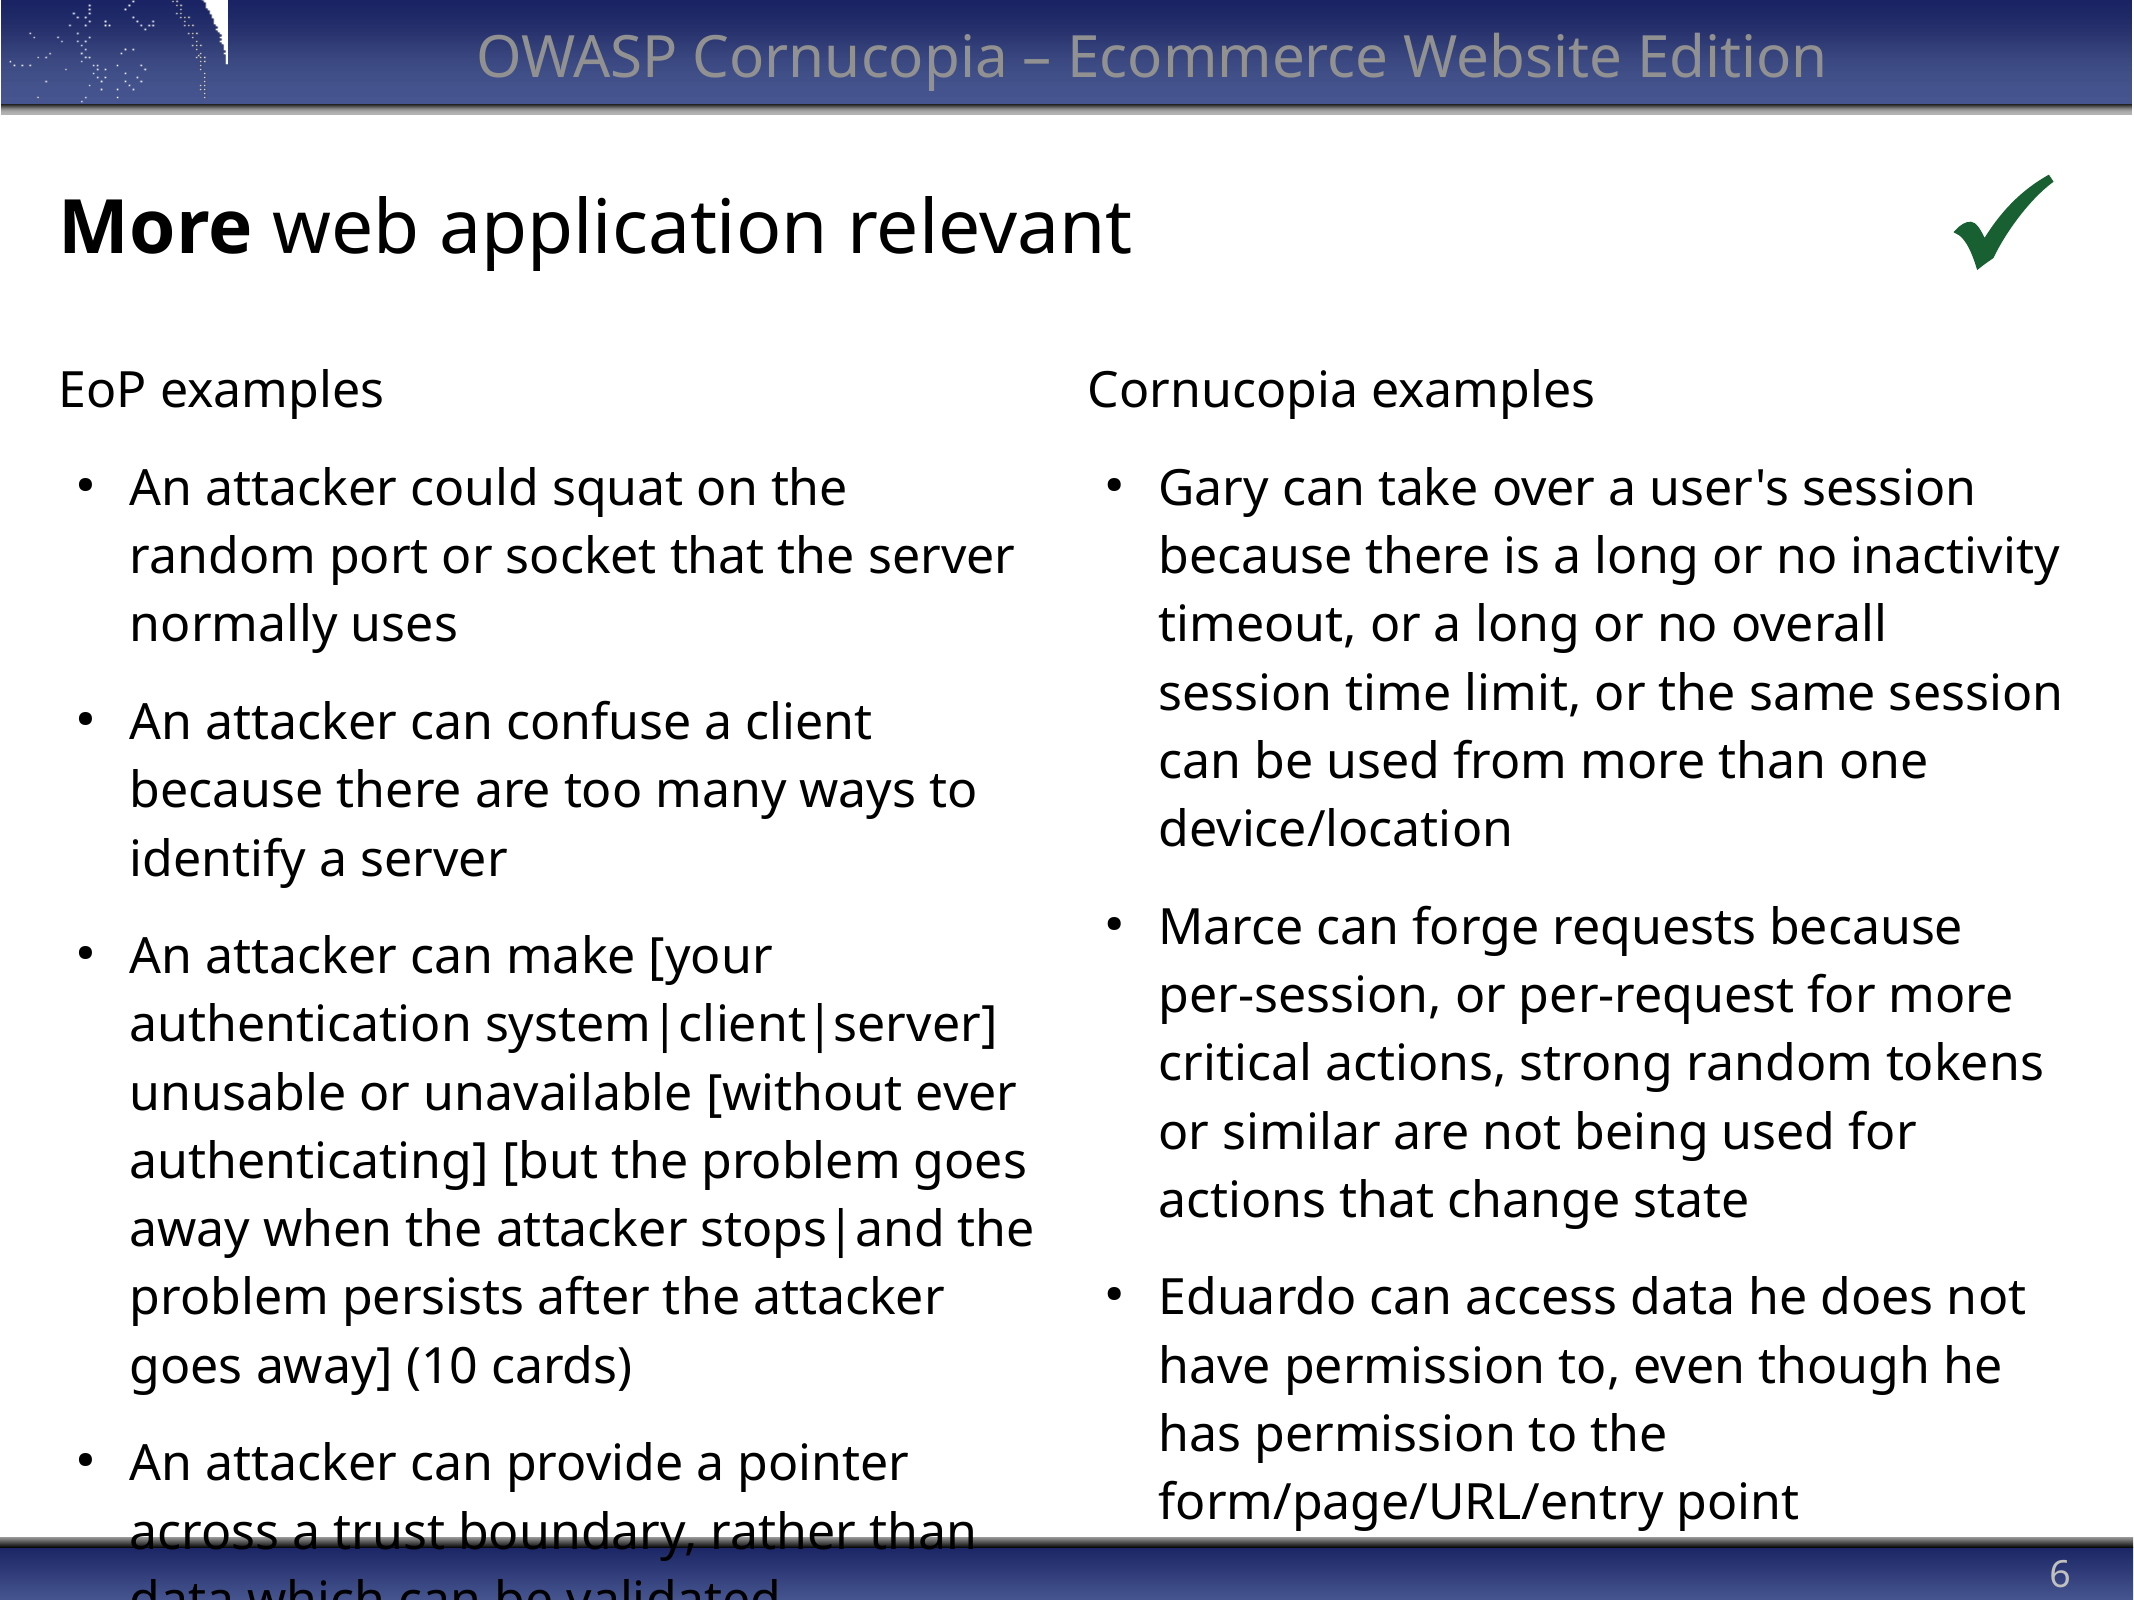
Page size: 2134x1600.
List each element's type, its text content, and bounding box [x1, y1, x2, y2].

title More web application relevant [58, 124, 2126, 325]
list EoP examples An attacker could squat on the random port or socket that the server normally uses An attacker can confuse a client because there are too many ways to identify a server An attacker can make [your authentication system|client|server] unusable or unavailable [without ever authenticating] [but the problem goes away when the attacker stops|and the problem persists after the attacker goes away] (10 cards) An attacker can provide a pointer across a trust boundary, rather than data which can be validated [58, 354, 1039, 1536]
list ü [1730, 177, 2061, 325]
list Cornucopia examples Gary can take over a user's session because there is a long or no inactivity timeout, or a long or no overall session time limit, or the same session can be used from more than one device/location Marce can forge requests because per-session, or per-request for more critical actions, strong random tokens or similar are not being used for actions that change state Eduardo can access data he does not have permission to, even though he has permission to the form/page/URL/entry point [1087, 354, 2068, 1536]
